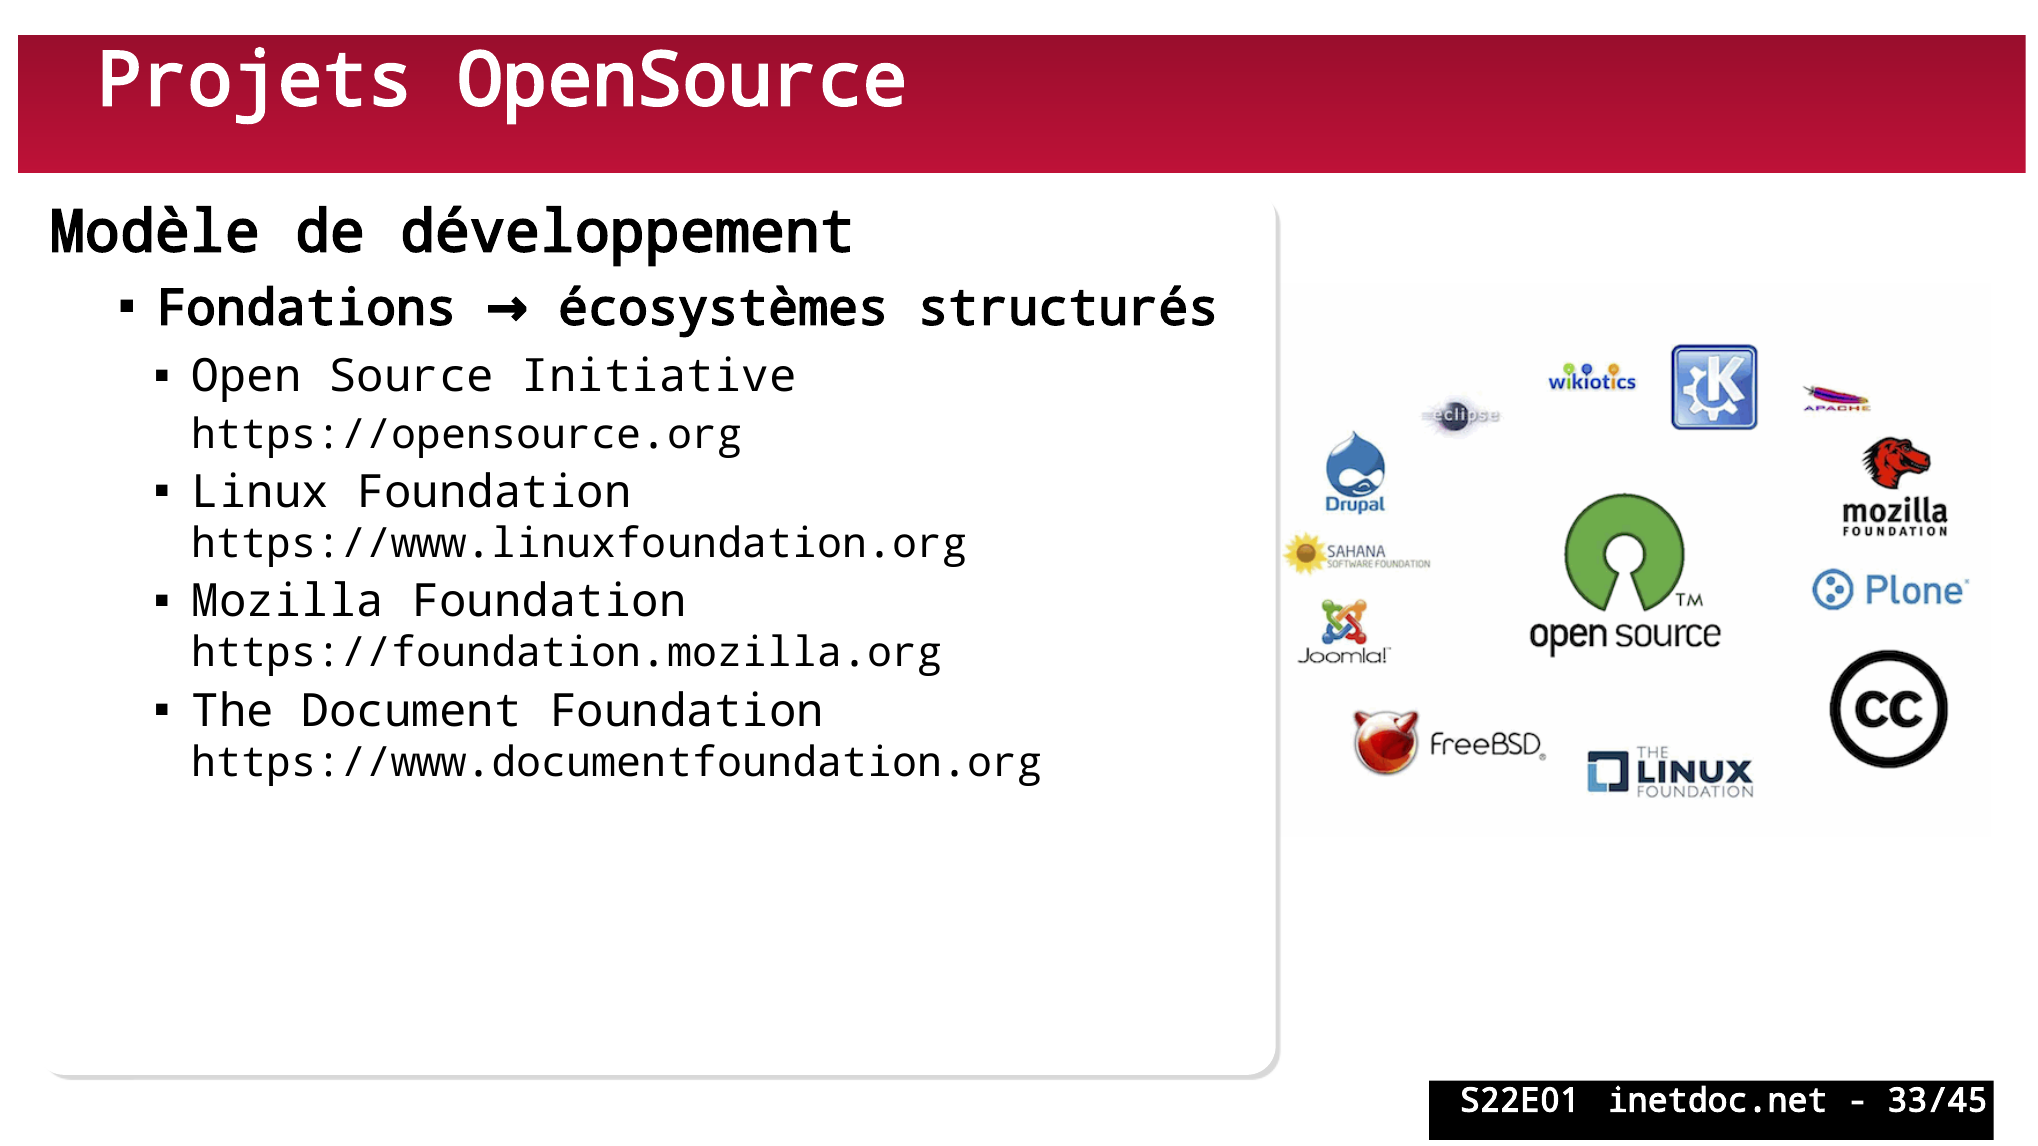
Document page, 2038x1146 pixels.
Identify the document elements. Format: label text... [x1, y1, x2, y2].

text_box Projets OpenSource [17, 35, 2026, 174]
picture [1276, 283, 1991, 837]
text_box S22E01 inetdoc.net - 45/45 [1429, 1080, 1994, 1140]
text_box Modèle de développement Fondations → écosystèmes structurés Open Source Initiative https://opensource.org Linux Foundation https://www.linuxfoundation.org Mozilla Foundation https://foundation.mozilla.org The Document Foundation https://www.documentfoundation.org [35, 188, 1276, 1075]
